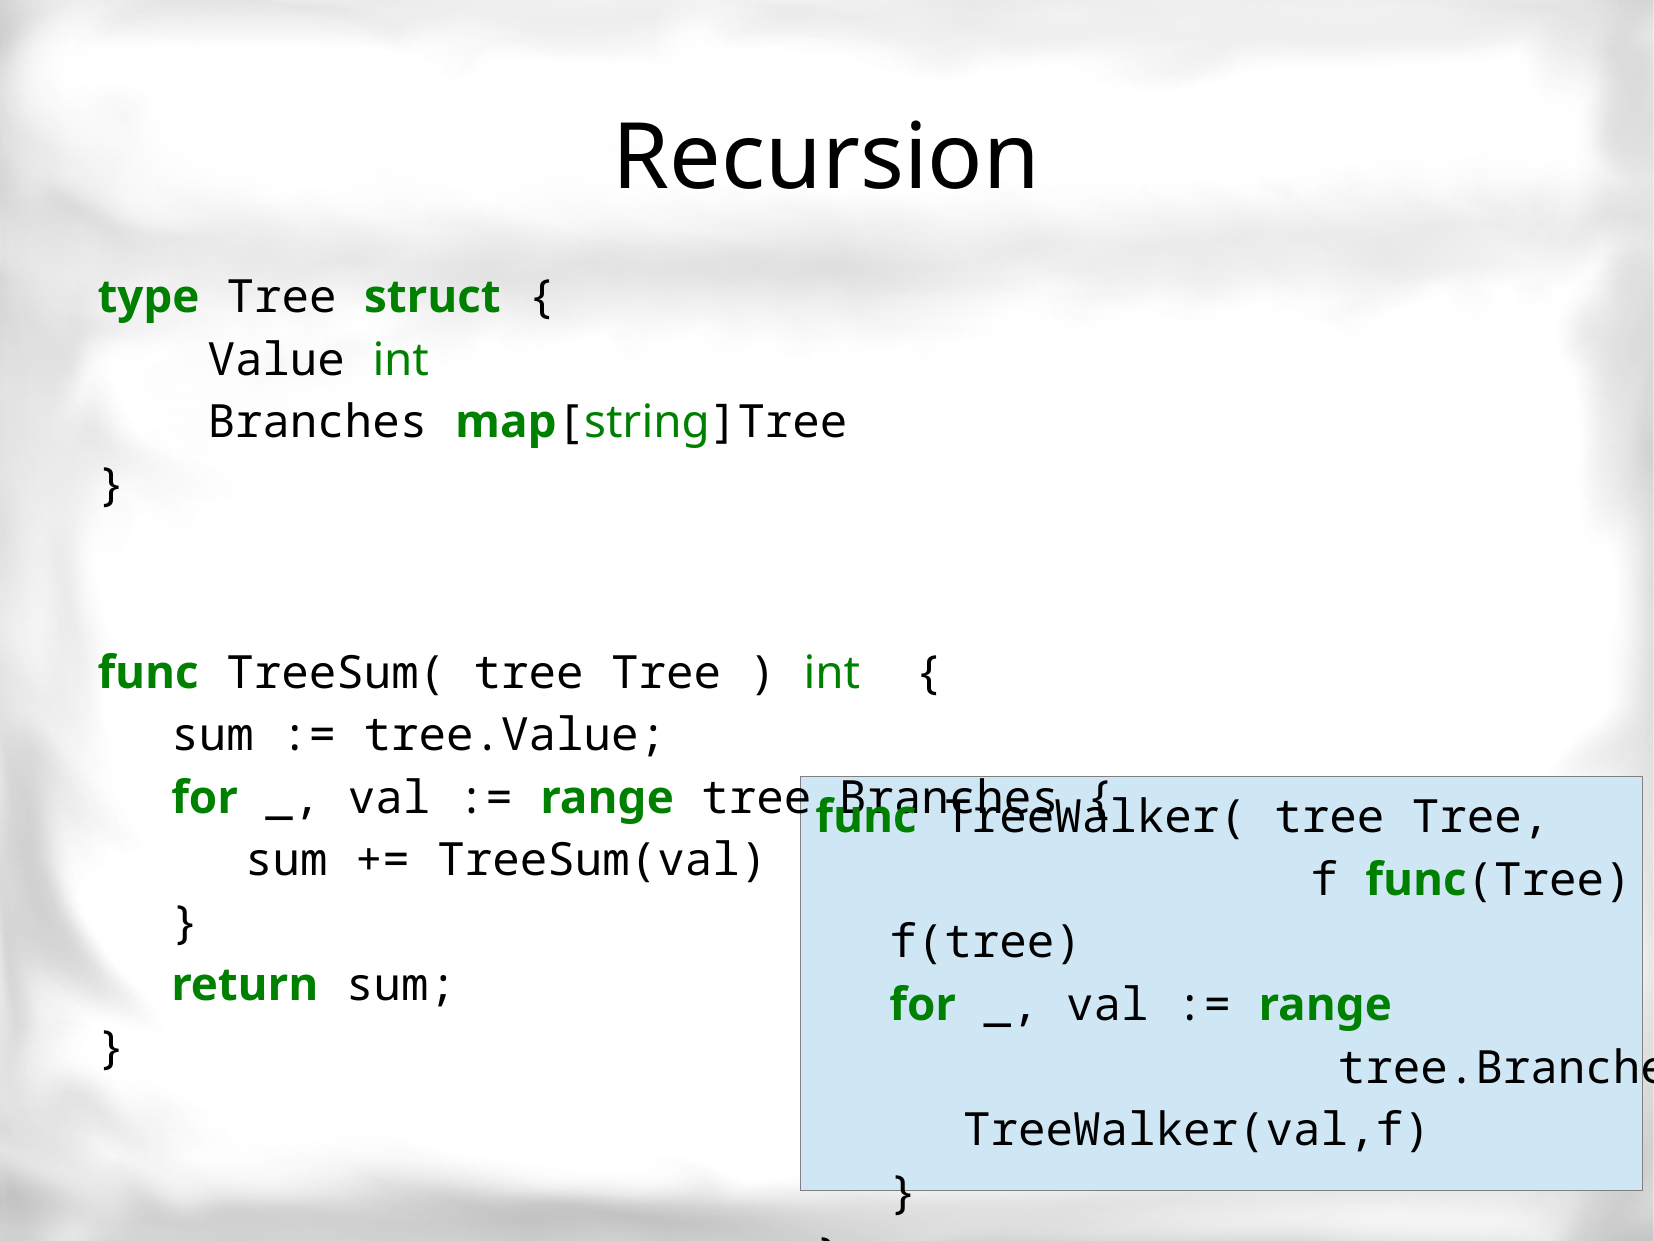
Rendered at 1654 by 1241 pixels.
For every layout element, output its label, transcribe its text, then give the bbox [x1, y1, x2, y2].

picture [0, 0, 1654, 1241]
text_box [800, 1182, 901, 1191]
text_box func TreeWalker( tree Tree, f func(Tree) ) { f(tree) for _, val := range tree.Branches { TreeWalker(val,f) } } [800, 776, 1654, 1182]
title Recursion [82, 49, 1571, 257]
text_box [904, 1182, 1643, 1191]
text_box type Tree struct { Value int Branches map[string]Tree } func TreeSum( tree Tree ) int { sum := tree.Value; for _, val := range tree.Branches { sum += TreeSum(val) } return sum; } [82, 256, 1031, 1104]
